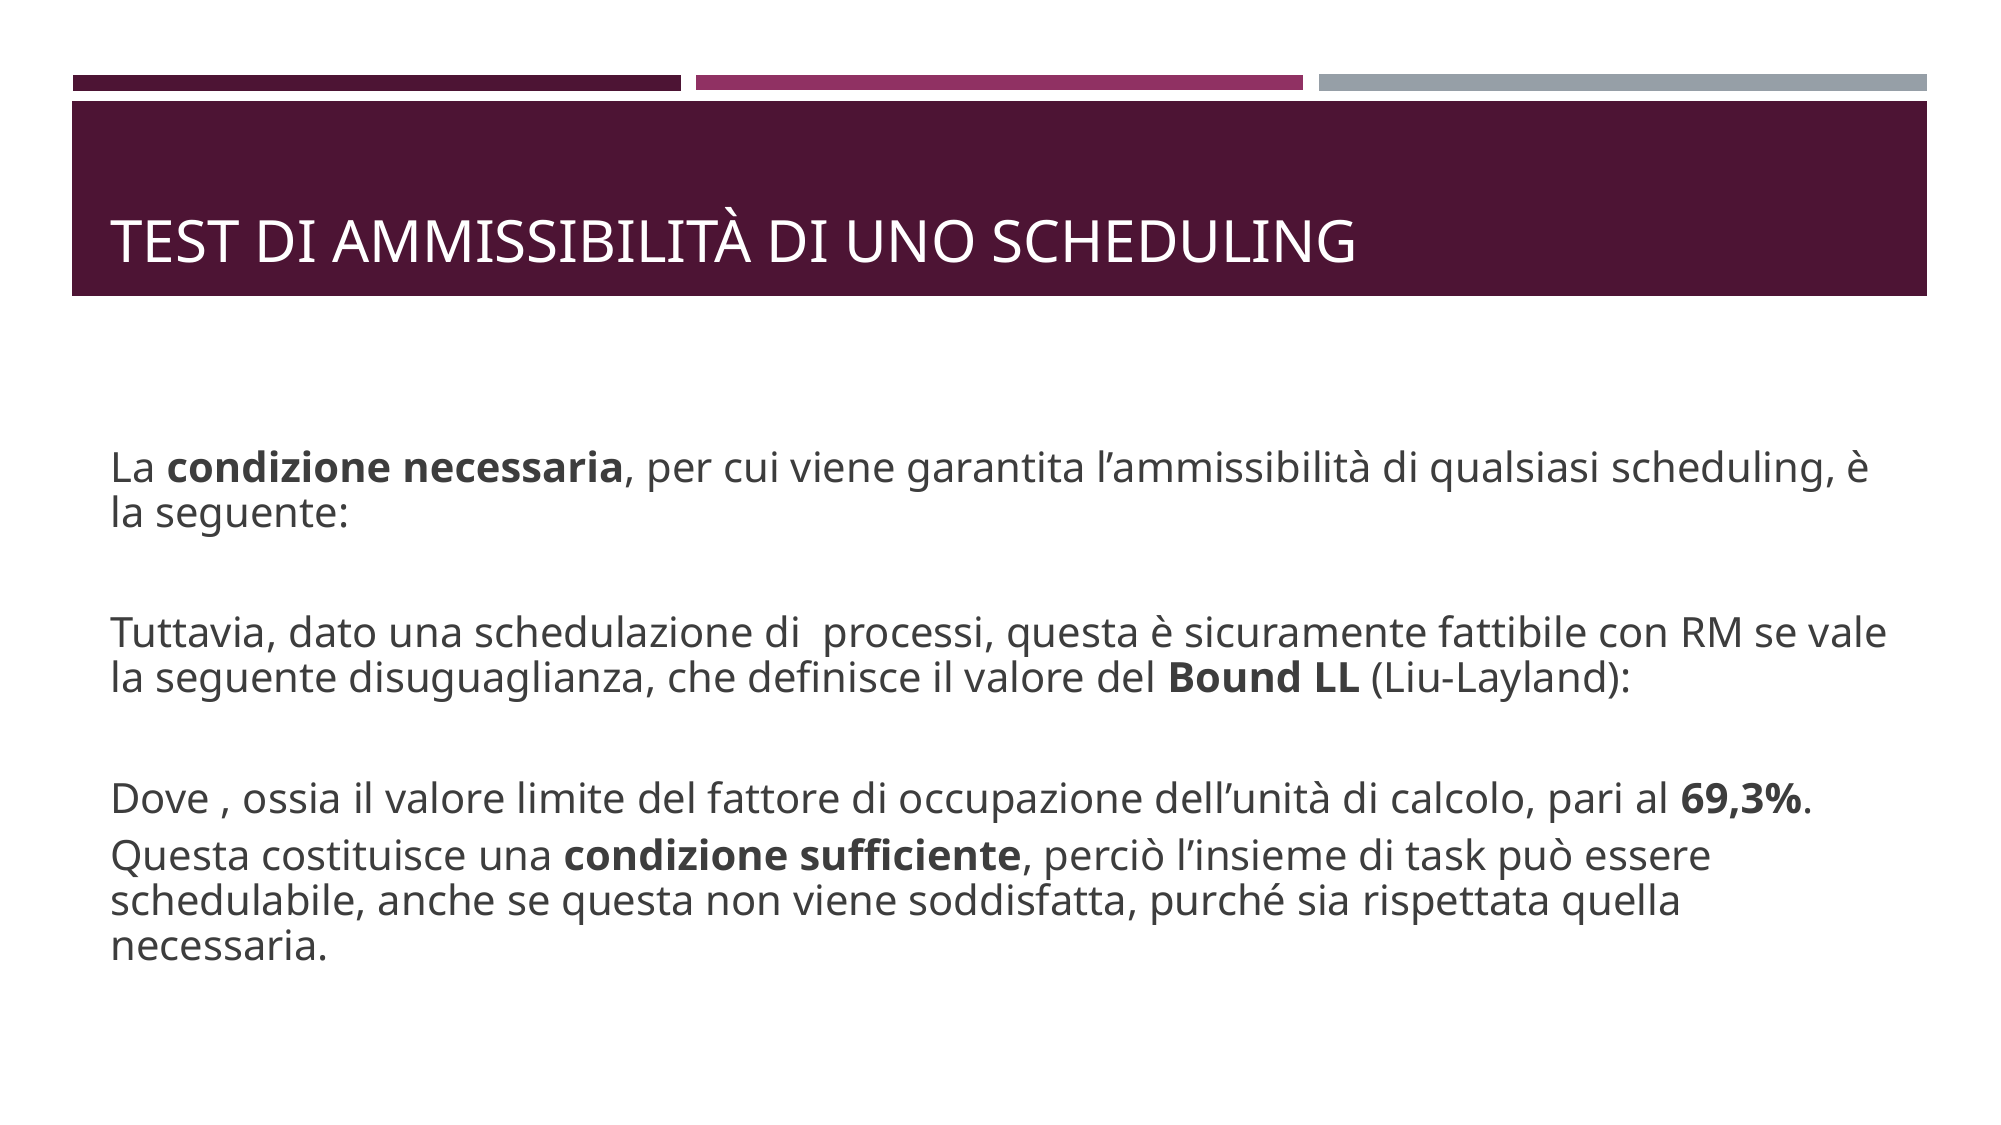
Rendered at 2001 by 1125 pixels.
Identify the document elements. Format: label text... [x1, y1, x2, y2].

title Test di ammissibilità di uno scheduling [95, 115, 1905, 282]
list La condizione necessaria, per cui viene garantita l’ammissibilità di qualsiasi scheduling, è la seguente: Tuttavia, dato una schedulazione di processi, questa è sicuramente fattibile con RM se vale la seguente disuguaglianza, che definisce il valore del Bound LL (Liu-Layland): Dove , ossia il valore limite del fattore di occupazione dell’unità di calcolo, pari al 69,3%. Questa costituisce una condizione sufficiente, perciò l’insieme di task può essere schedulabile, anche se questa non viene soddisfatta, purché sia rispettata quella necessaria. [95, 322, 1905, 1095]
